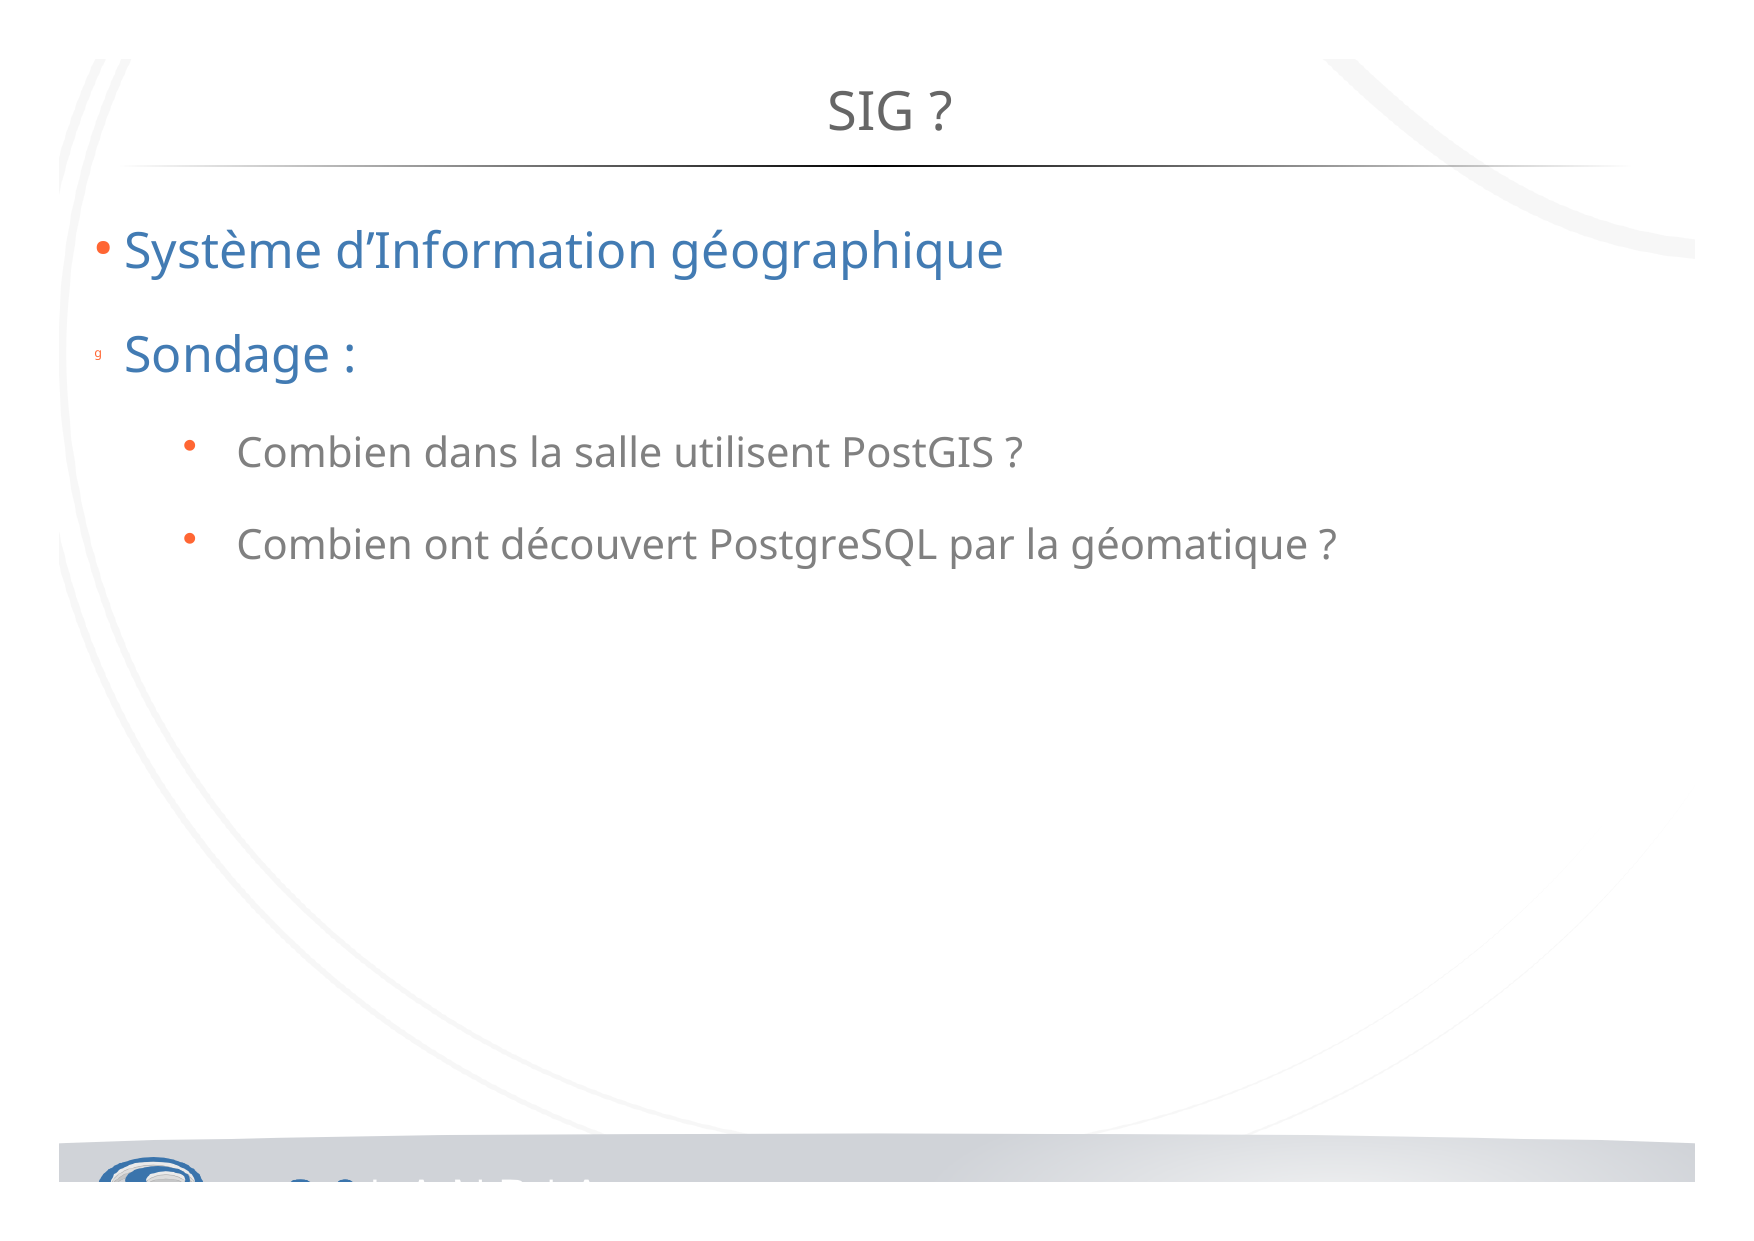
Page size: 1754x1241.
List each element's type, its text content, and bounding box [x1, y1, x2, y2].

title SIG ? [88, 72, 1707, 148]
list Système d’Information géographique Sondage : Combien dans la salle utilisent PostGIS ? Combien ont découvert PostgreSQL par la géomatique ? [94, 215, 1654, 1046]
picture [59, 59, 1695, 1182]
